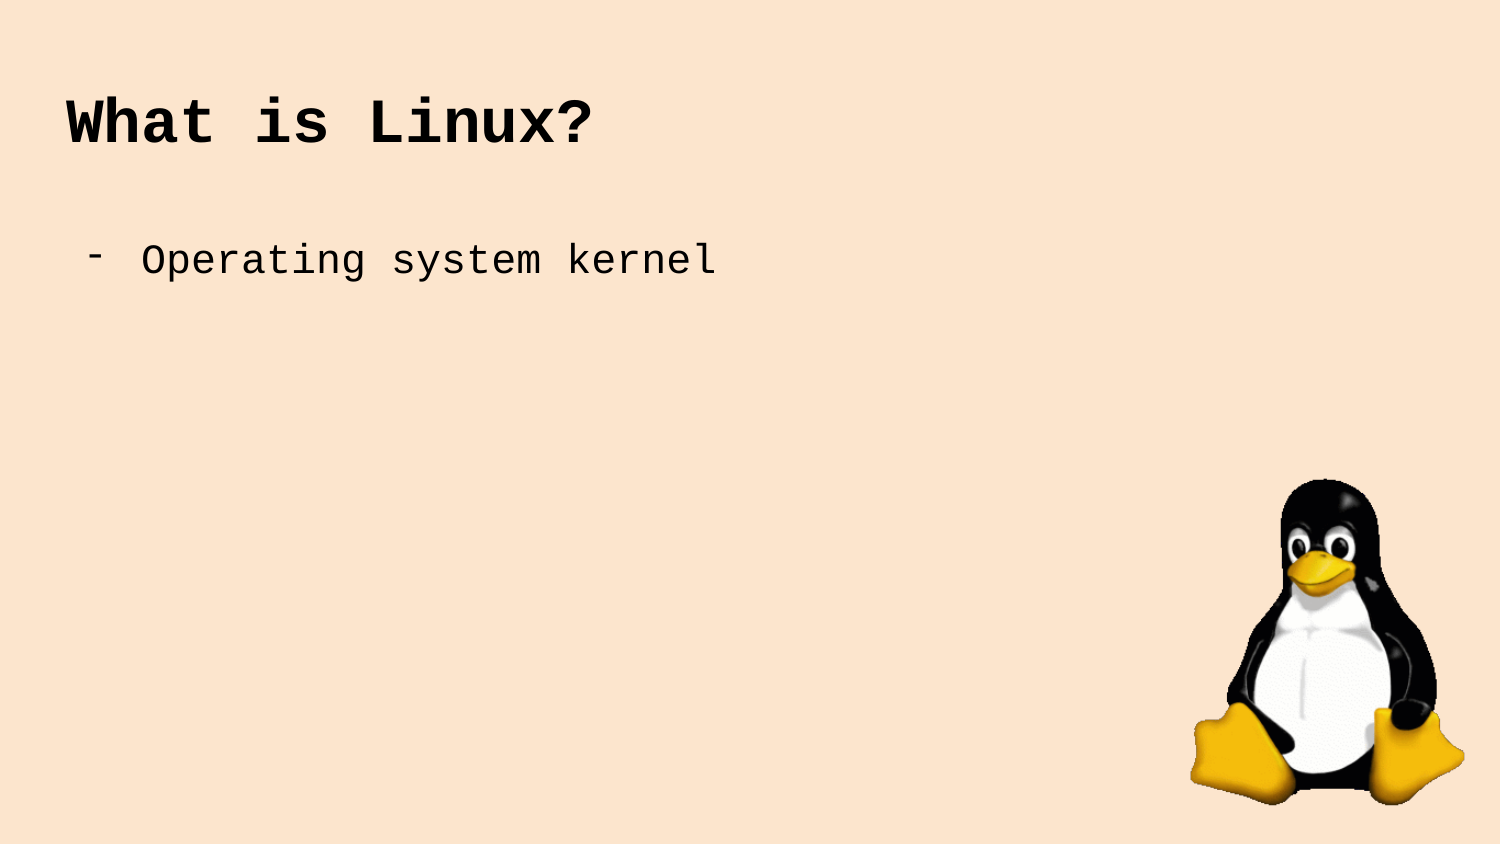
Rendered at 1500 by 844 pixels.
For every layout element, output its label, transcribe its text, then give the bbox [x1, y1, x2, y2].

title What is Linux? [51, 64, 1449, 176]
list Operating system kernel [51, 209, 1449, 770]
picture [1182, 470, 1473, 814]
